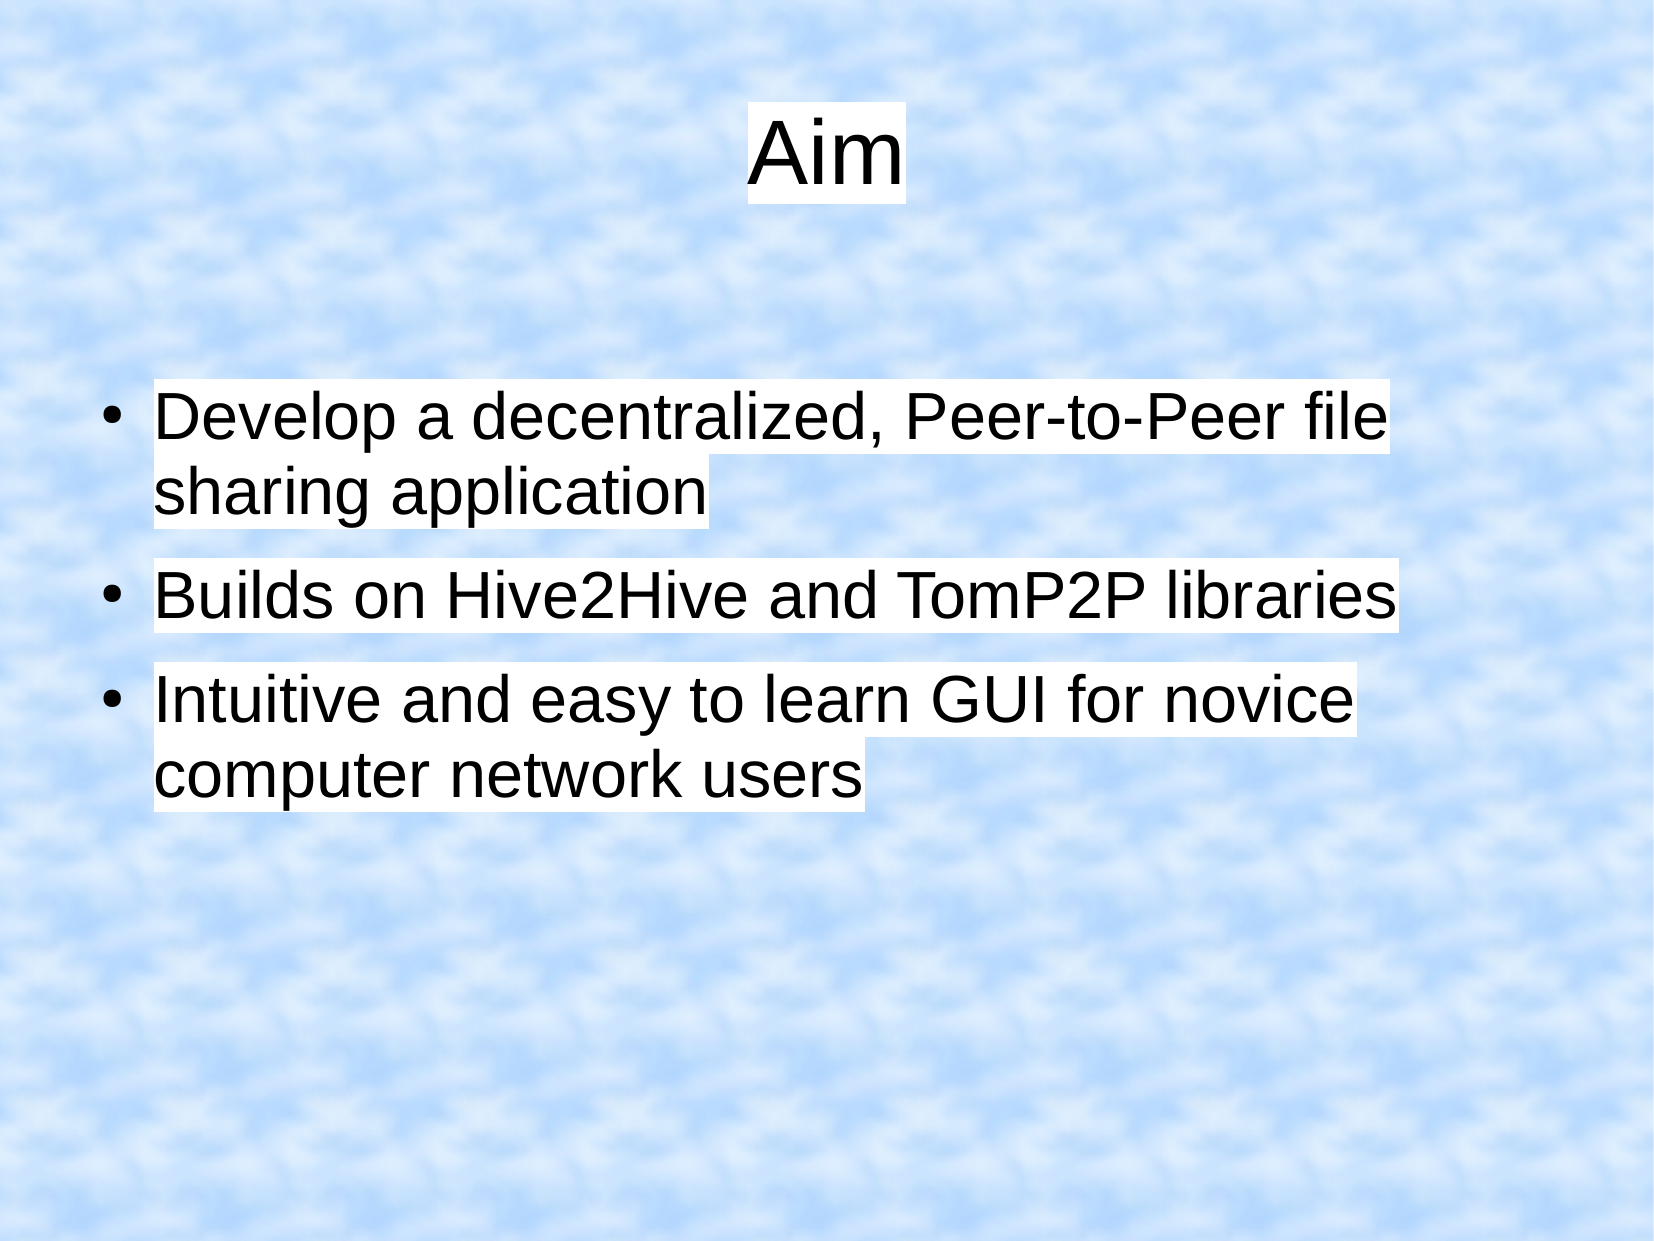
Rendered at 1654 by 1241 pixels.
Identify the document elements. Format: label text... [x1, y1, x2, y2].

title Aim [82, 49, 1571, 257]
list Develop a decentralized, Peer-to-Peer file sharing application Builds on Hive2Hive and TomP2P libraries Intuitive and easy to learn GUI for novice computer network users [82, 379, 1571, 1099]
picture [0, 0, 1654, 1241]
